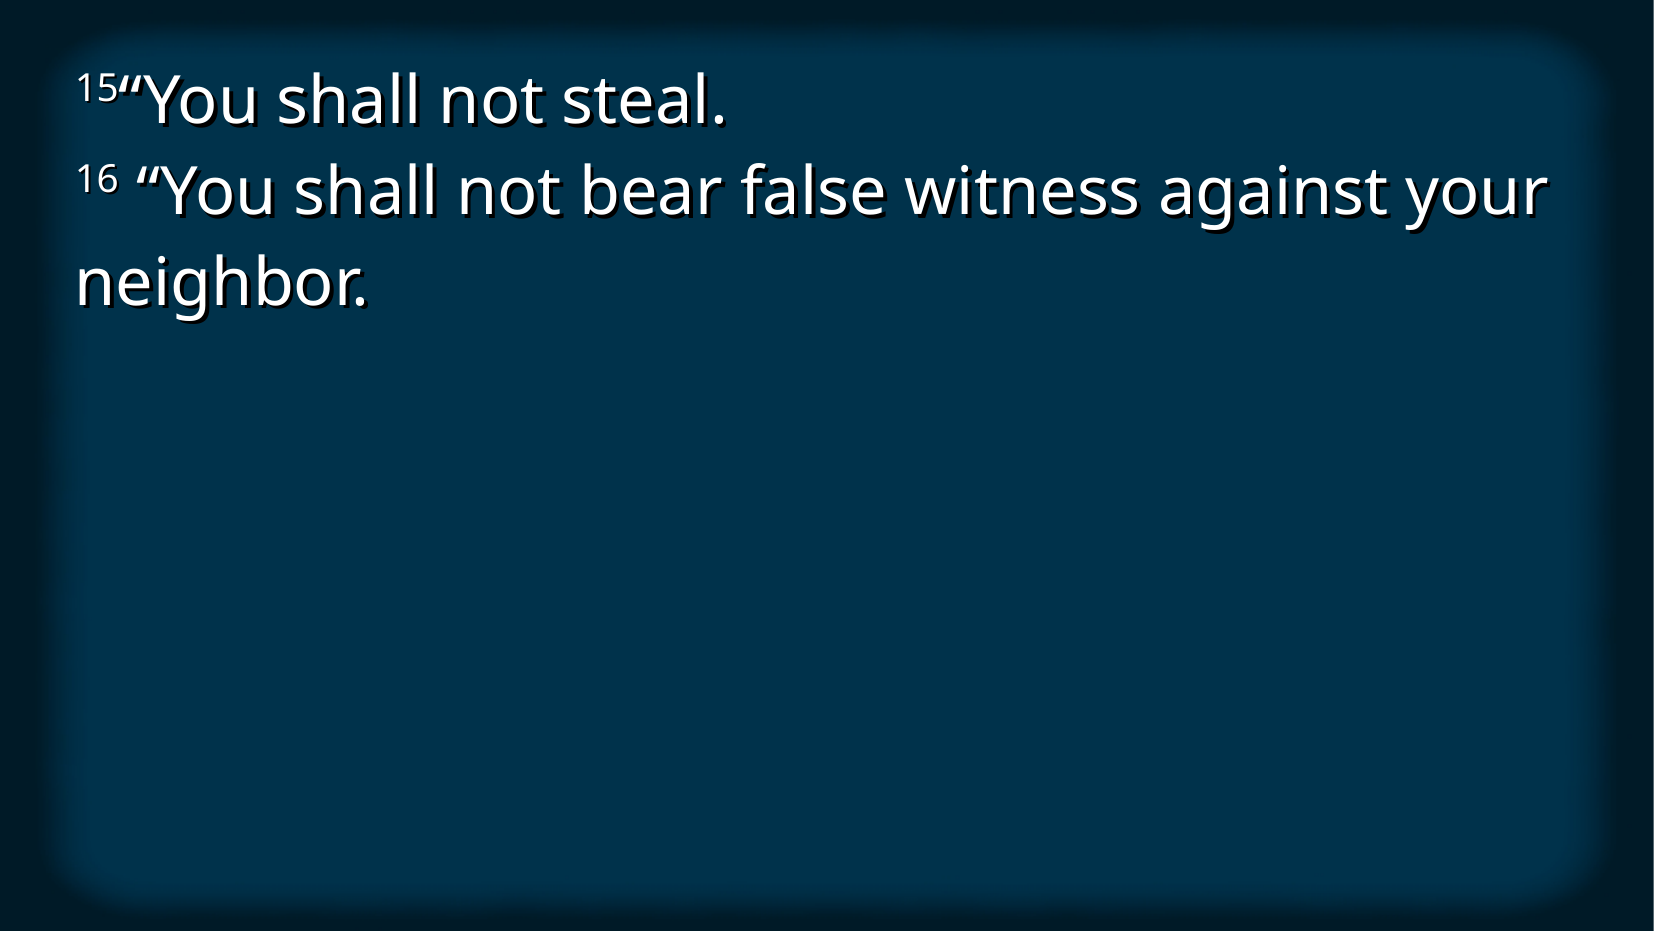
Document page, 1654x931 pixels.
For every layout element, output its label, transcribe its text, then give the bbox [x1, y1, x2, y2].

picture [0, 0, 1654, 931]
text_box 15“You shall not steal. 16 “You shall not bear false witness against your neighbor. [60, 45, 1591, 361]
